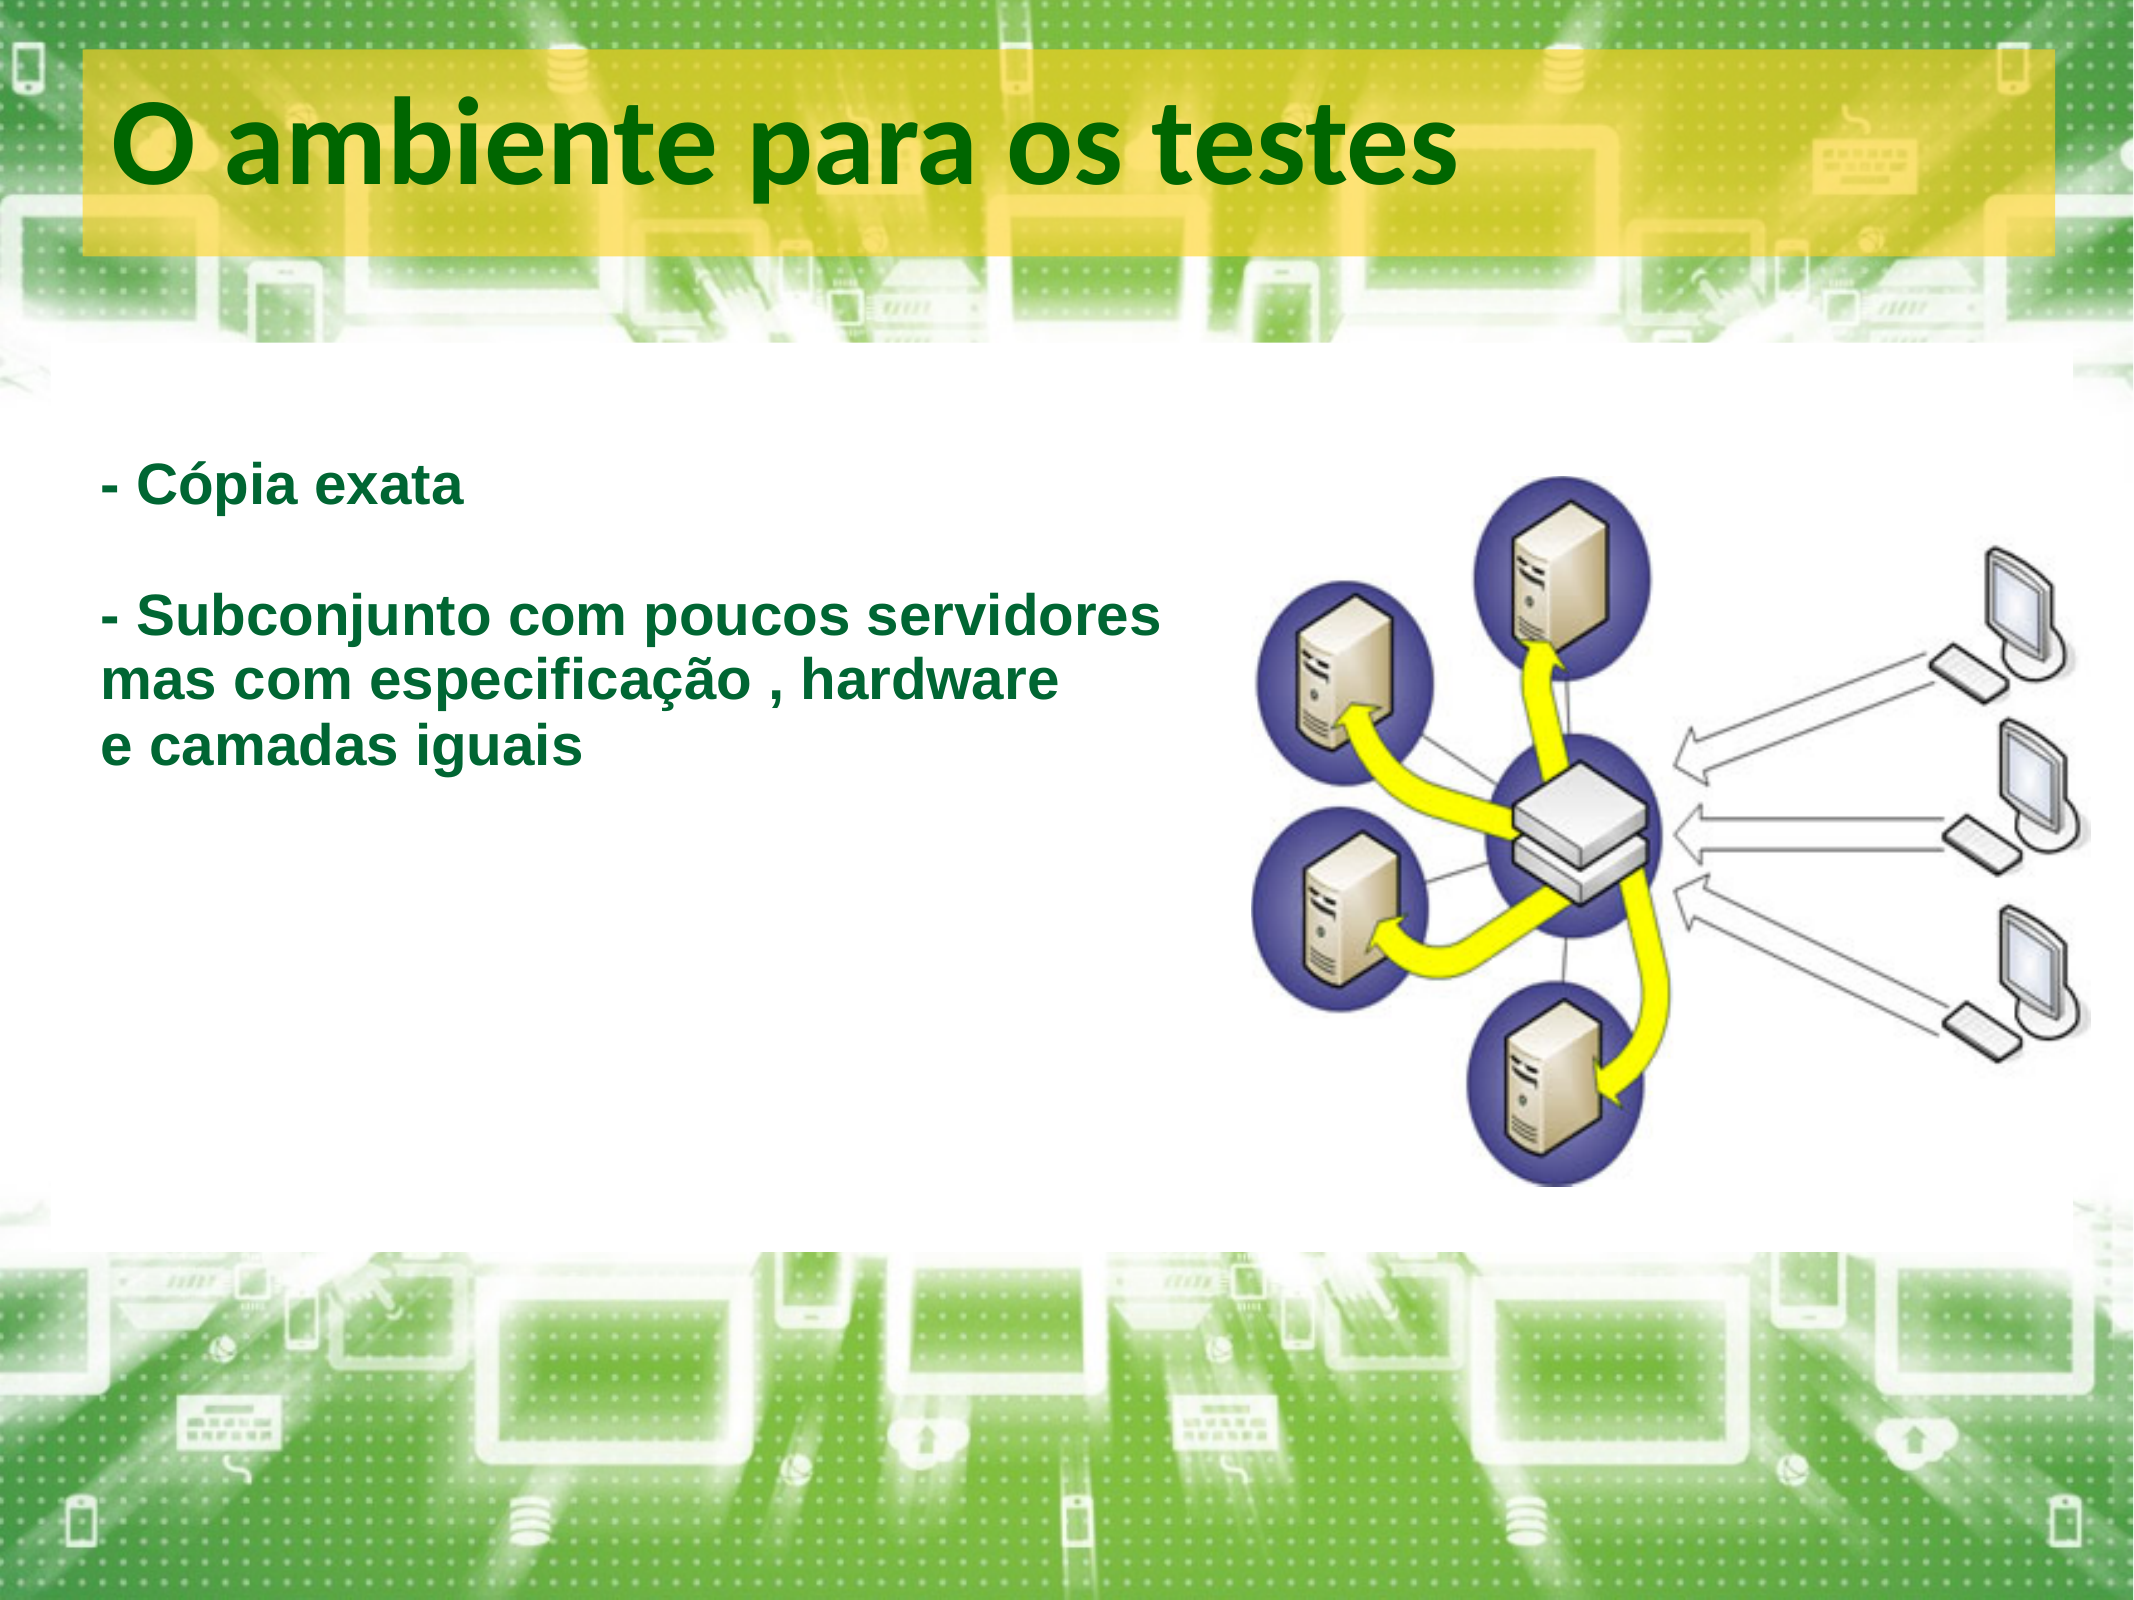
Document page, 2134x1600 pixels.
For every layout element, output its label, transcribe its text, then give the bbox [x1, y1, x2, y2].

text_box - Cópia exata - Subconjunto com poucos servidores mas com especificação , hardware e camadas iguais [50, 342, 2073, 1252]
title O ambiente para os testes [82, 49, 2056, 257]
picture [0, 0, 2134, 1600]
